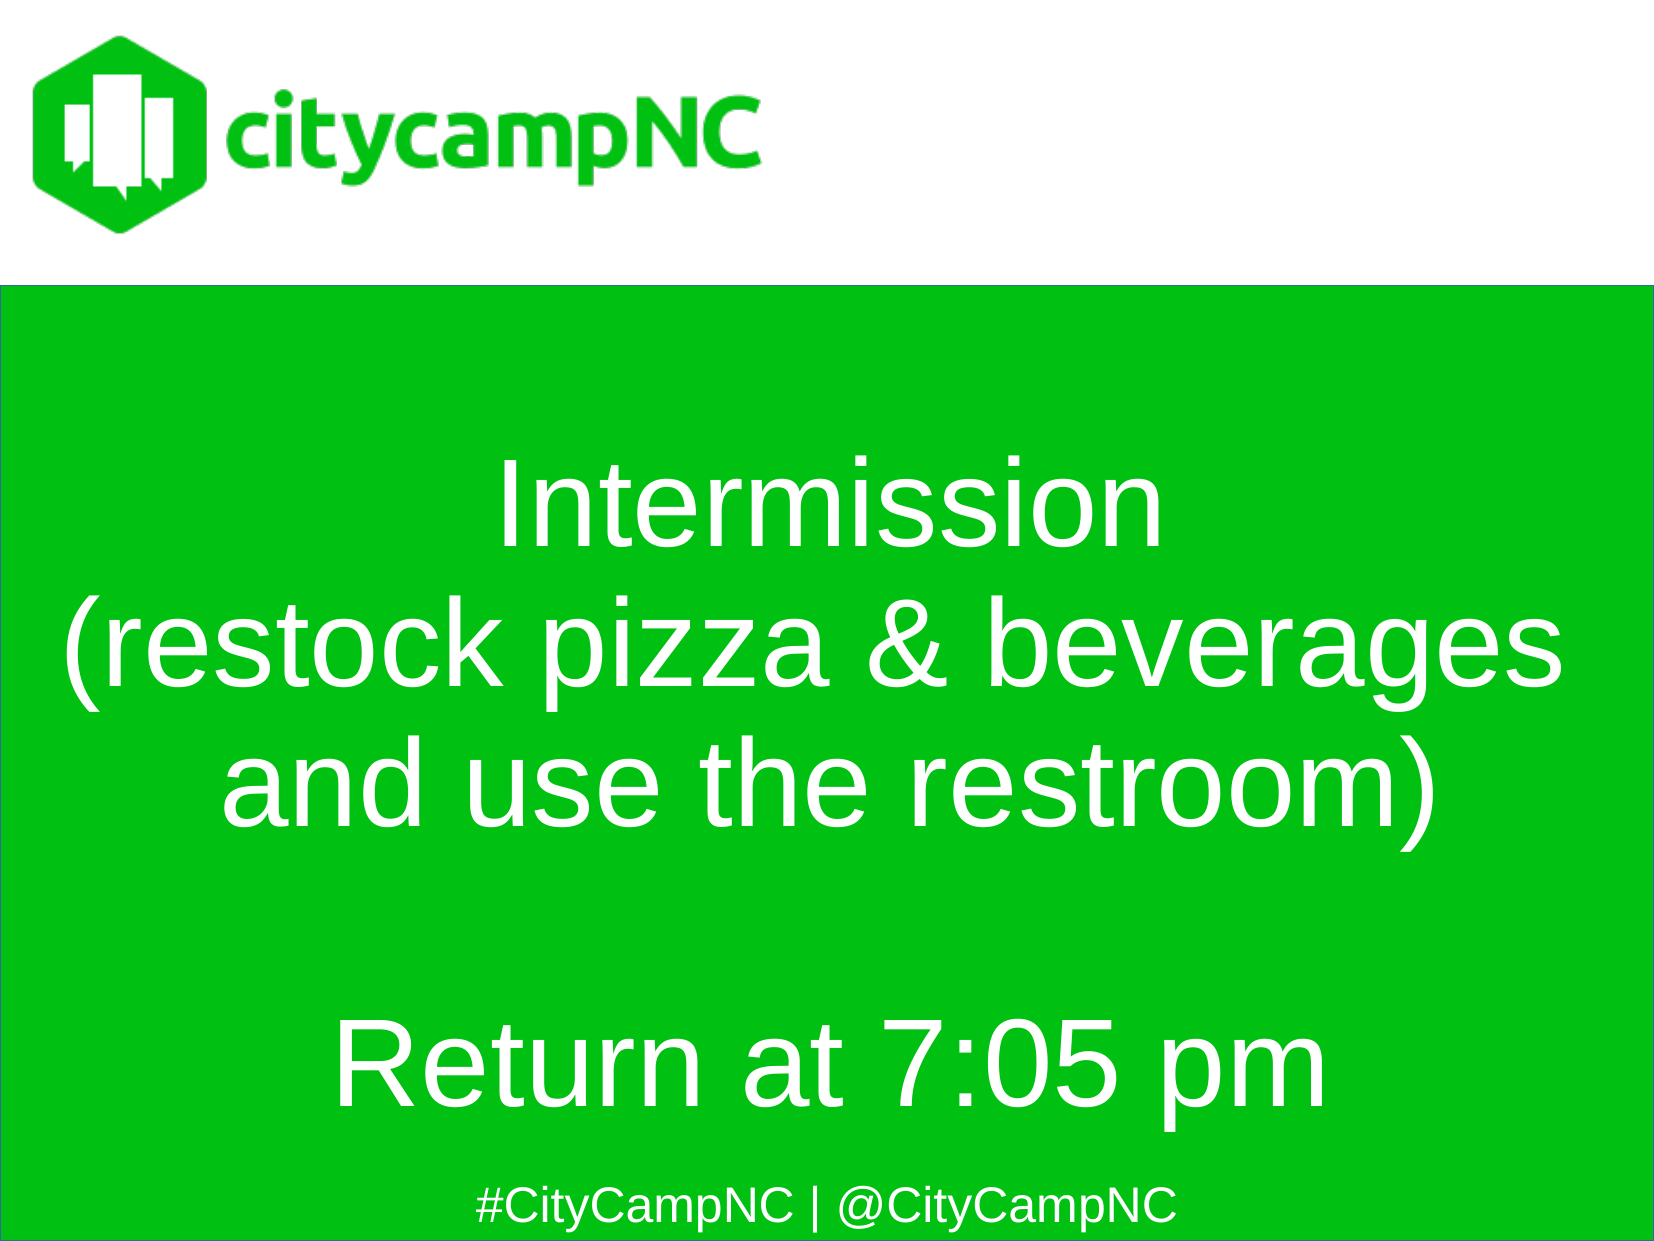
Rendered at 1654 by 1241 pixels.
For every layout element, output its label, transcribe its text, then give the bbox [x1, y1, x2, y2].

text_box Intermission (restock pizza & beverages and use the restroom) Return at 7:05 pm [45, 426, 1618, 1138]
picture [0, 3, 794, 267]
